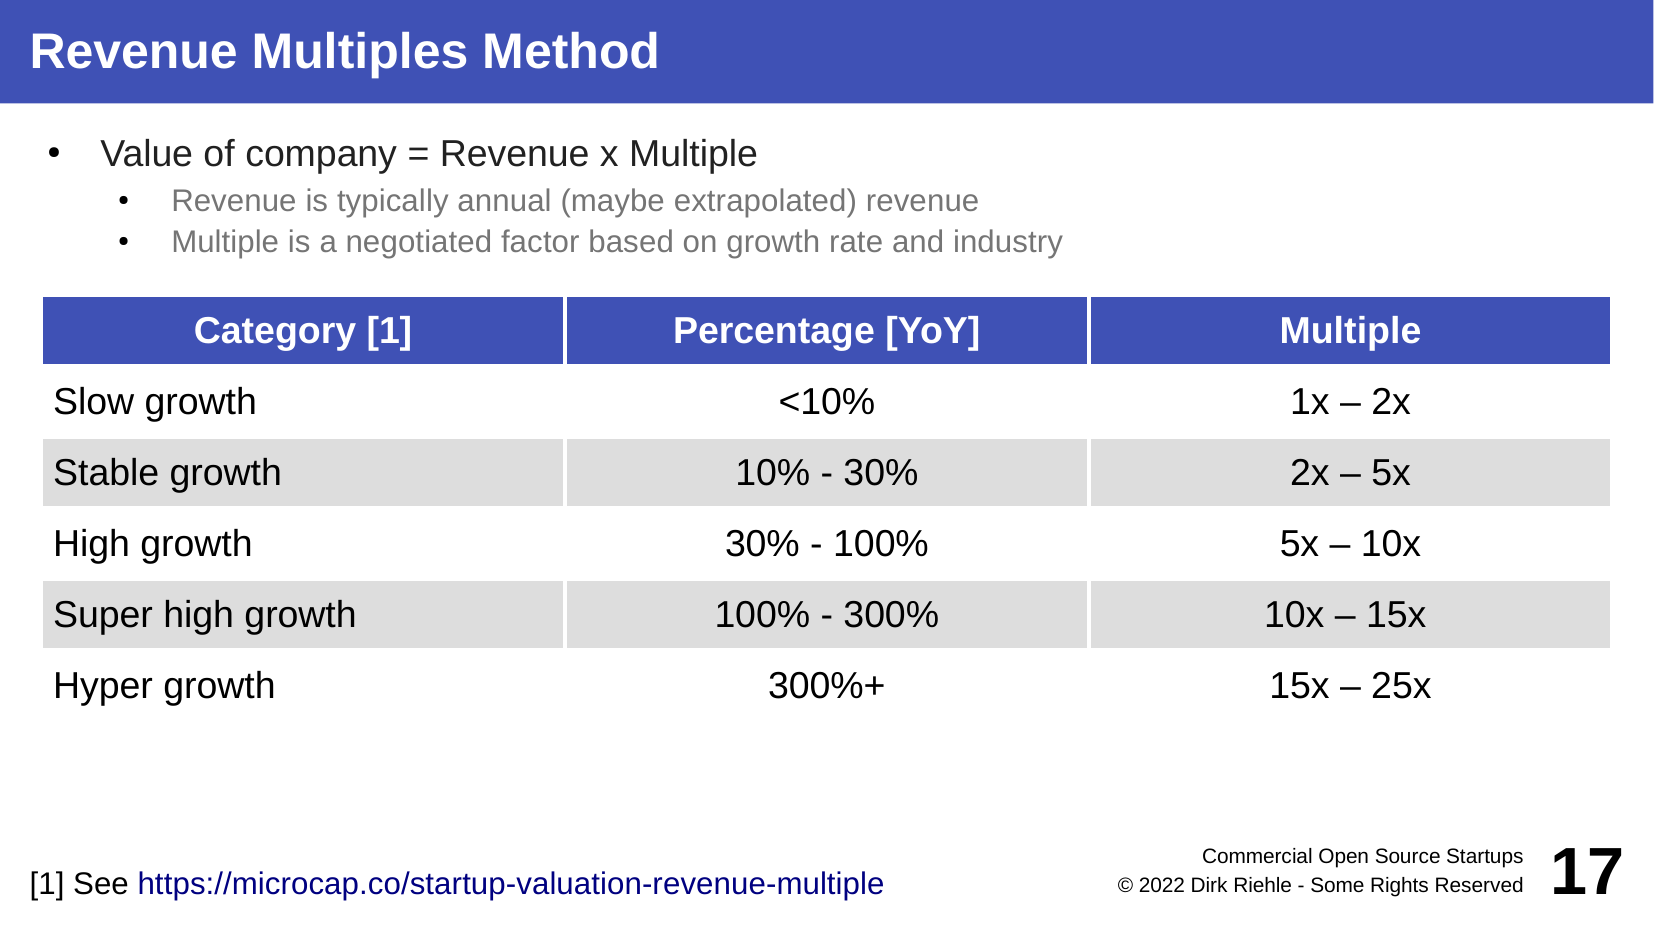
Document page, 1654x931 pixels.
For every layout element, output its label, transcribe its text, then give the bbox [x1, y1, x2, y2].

table_cell 1x – 2x [1091, 368, 1610, 435]
list Value of company = Revenue x Multiple Revenue is typically annual (maybe extrapolated) revenue Multiple is a negotiated factor based on growth rate and industry [29, 132, 1625, 813]
table_cell 15x – 25x [1091, 652, 1610, 718]
table_cell 300%+ [567, 652, 1087, 693]
table_cell <10% [567, 368, 1087, 435]
table_cell High growth [43, 510, 563, 577]
table_cell Slow growth [43, 368, 563, 435]
title Revenue Multiples Method [0, 0, 1654, 104]
table_cell 5x – 10x [1091, 510, 1610, 577]
table_cell 10x – 15x [1091, 581, 1610, 648]
table_cell 30% - 100% [567, 510, 1087, 577]
table_cell 10% - 30% [567, 439, 1087, 506]
table_cell 100% - 300% [567, 581, 1087, 648]
table_cell Hyper growth [43, 652, 563, 693]
table_cell Stable growth [43, 439, 563, 506]
table_cell Super high growth [43, 581, 563, 648]
table_header Category [1] [43, 297, 563, 364]
table_header Multiple [1091, 297, 1610, 364]
text_box [1] See https://microcap.co/startup-valuation-revenue-multiple [0, 693, 1182, 931]
table_header Percentage [YoY] [567, 297, 1087, 364]
table_cell 300%+ [814, 675, 825, 693]
table_cell 300%+ [793, 675, 804, 693]
table_cell 2x – 5x [1091, 439, 1610, 506]
